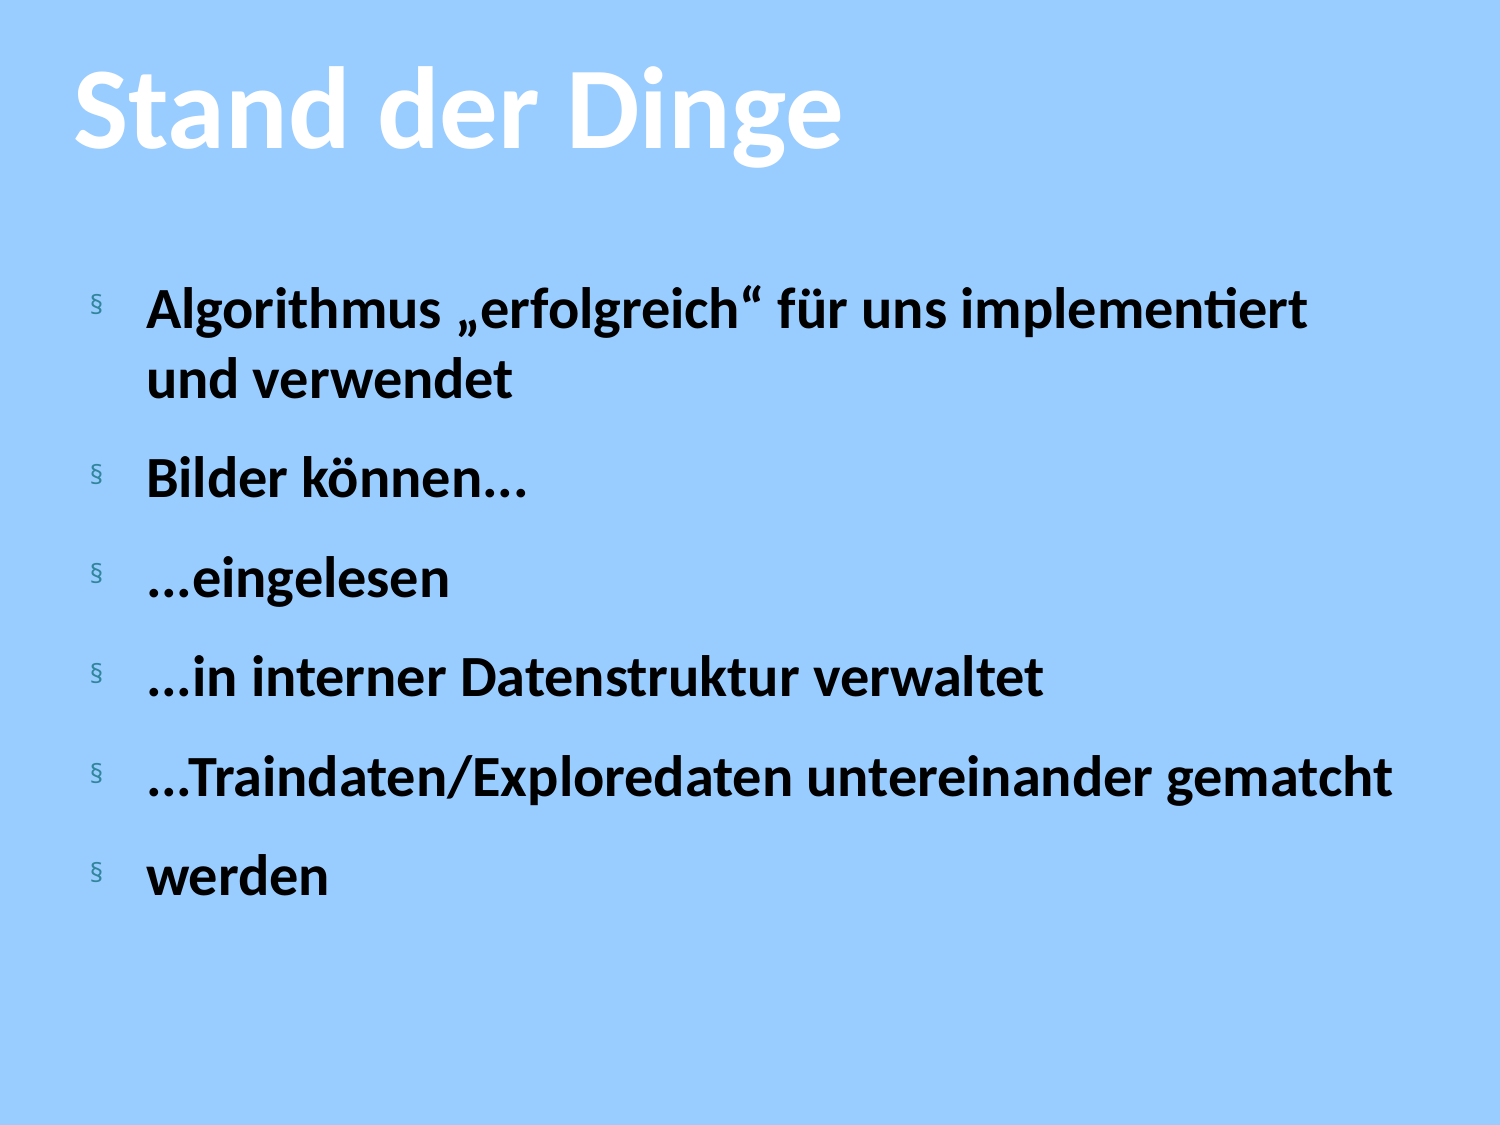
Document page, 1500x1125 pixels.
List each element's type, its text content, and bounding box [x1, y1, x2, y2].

title Stand der Dinge [73, 25, 1424, 214]
list Algorithmus „erfolgreich“ für uns implementiert und verwendet Bilder können... ...eingelesen ...in interner Datenstruktur verwaltet ...Traindaten/Exploredaten untereinander gematcht werden [75, 262, 1426, 1005]
